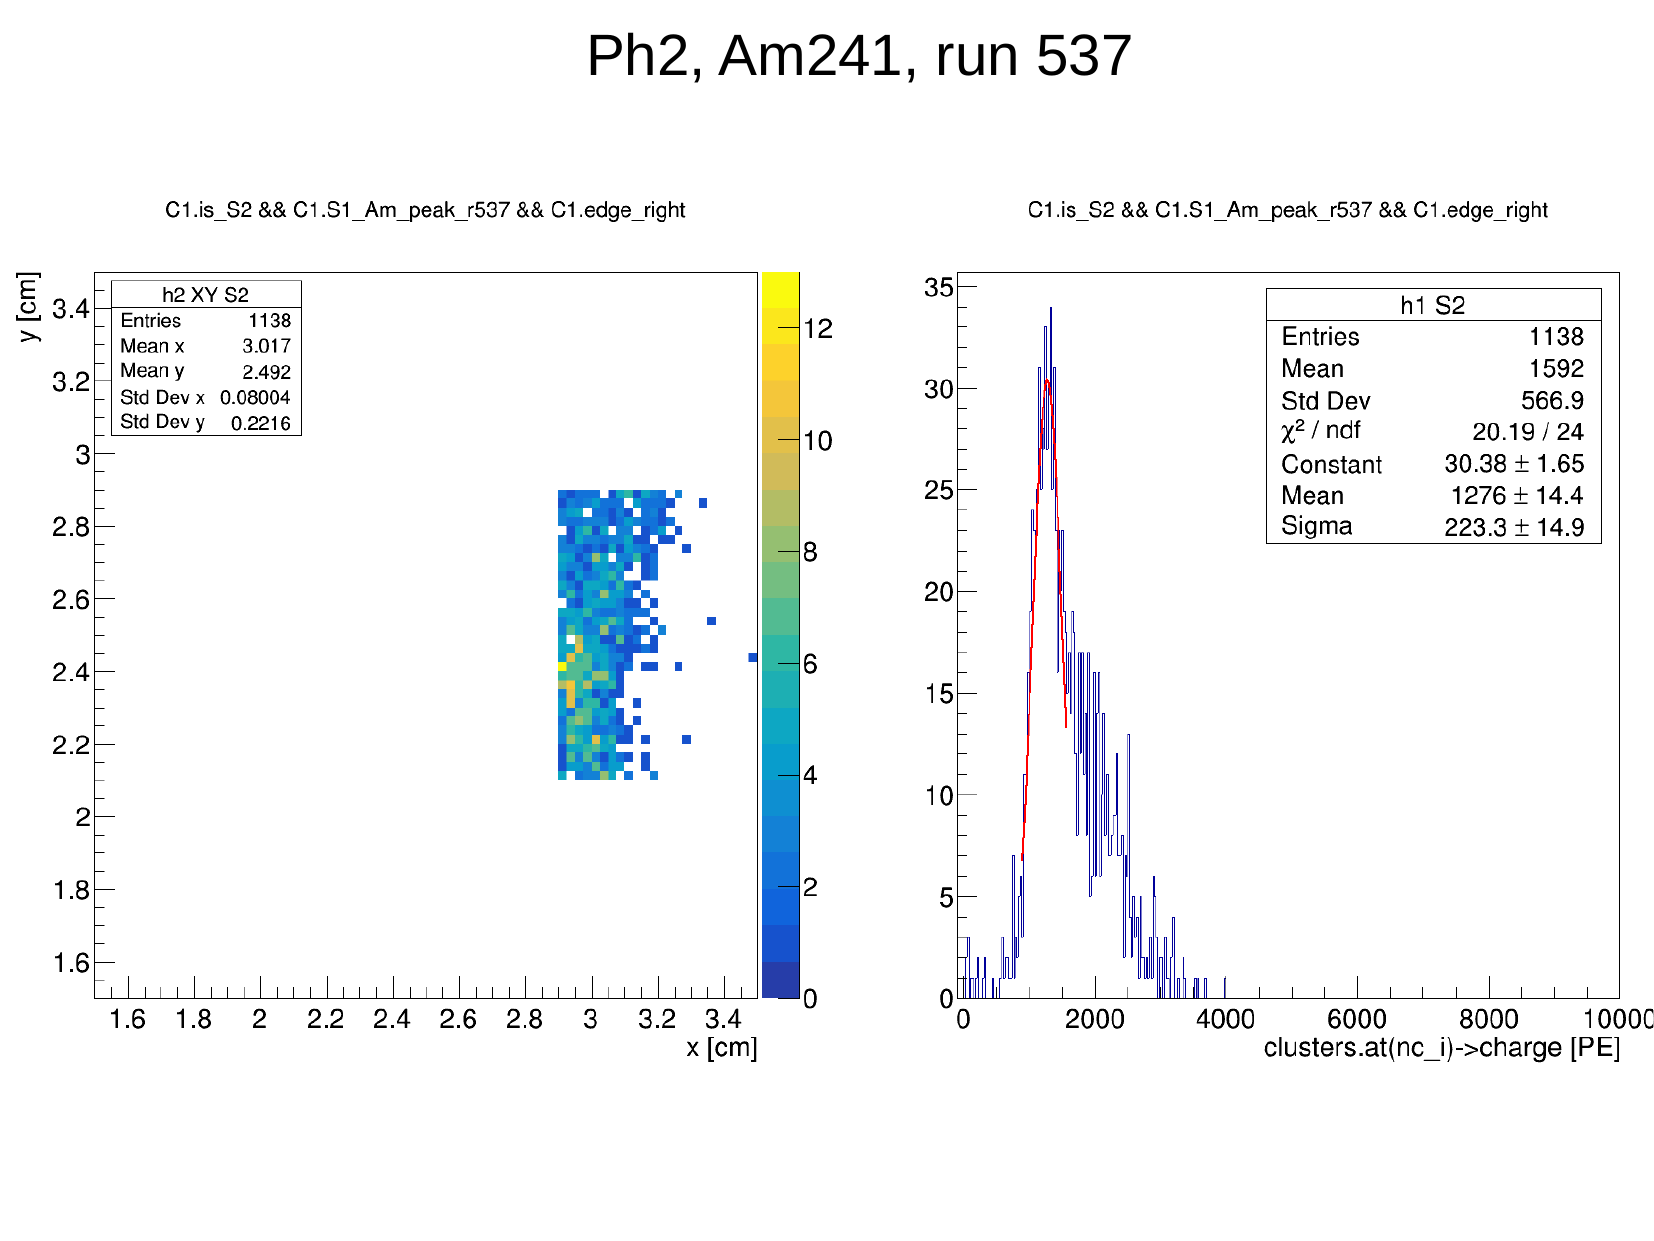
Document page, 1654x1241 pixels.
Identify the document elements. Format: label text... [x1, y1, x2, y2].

text_box Ph2, Am241, run 537 [519, 15, 1202, 151]
picture [6, 181, 1654, 1066]
